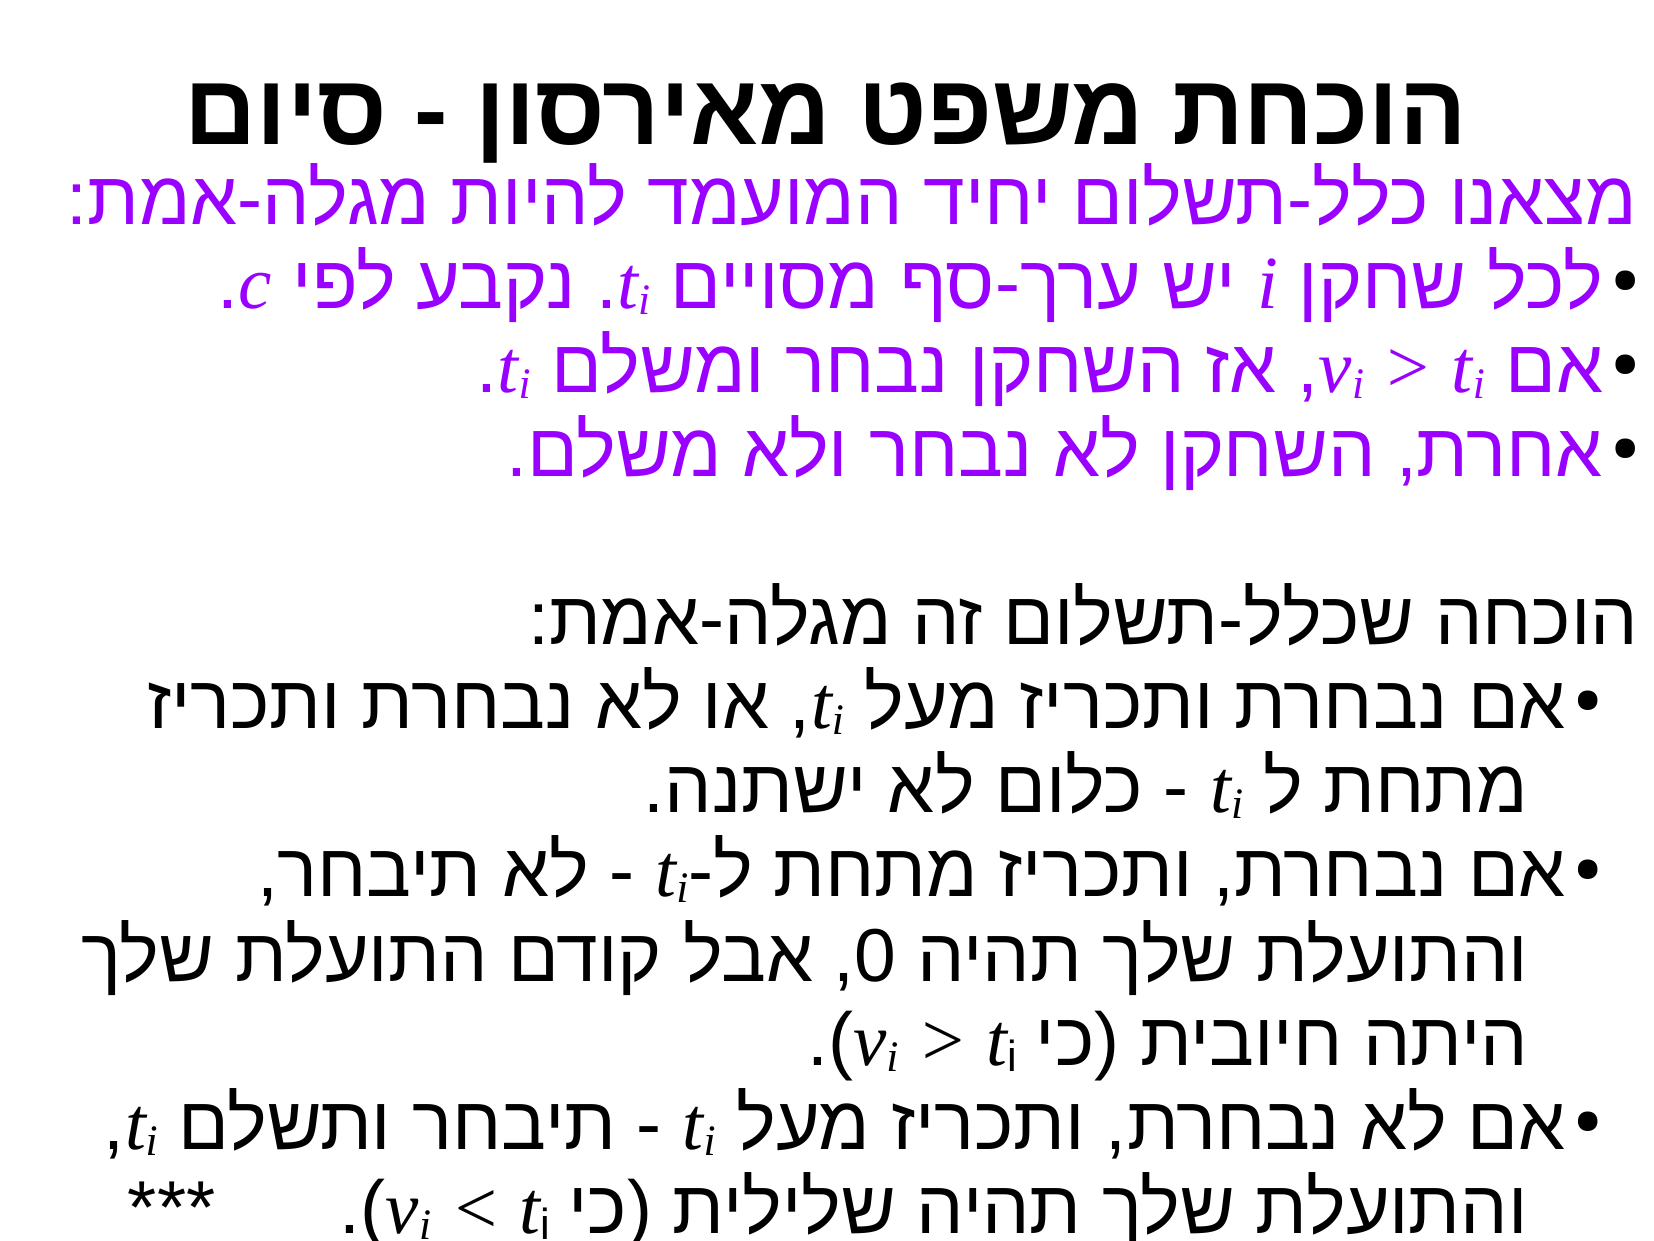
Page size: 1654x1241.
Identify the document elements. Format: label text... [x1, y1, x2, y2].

title הוכחת משפט מאירסון - סיום [0, 21, 1654, 148]
text_box מצאנו כלל-תשלום יחיד המועמד להיות מגלה-אמת: לכל שחקן i יש ערך-סף מסויים ti. נקבע לפי c. אם vi > ti, אז השחקן נבחר ומשלם ti. אחרת, השחקן לא נבחר ולא משלם. הוכחה שכלל-תשלום זה מגלה-אמת: אם נבחרת ותכריז מעל ti, או לא נבחרת ותכריז מתחת ל ti - כלום לא ישתנה. אם נבחרת, ותכריז מתחת ל-ti - לא תיבחר, והתועלת שלך תהיה 0, אבל קודם התועלת שלך היתה חיובית (כי vi > ti). אם לא נבחרת, ותכריז מעל ti - תיבחר ותשלם ti, והתועלת שלך תהיה שלילית (כי vi < ti). *** [0, 148, 1654, 1241]
